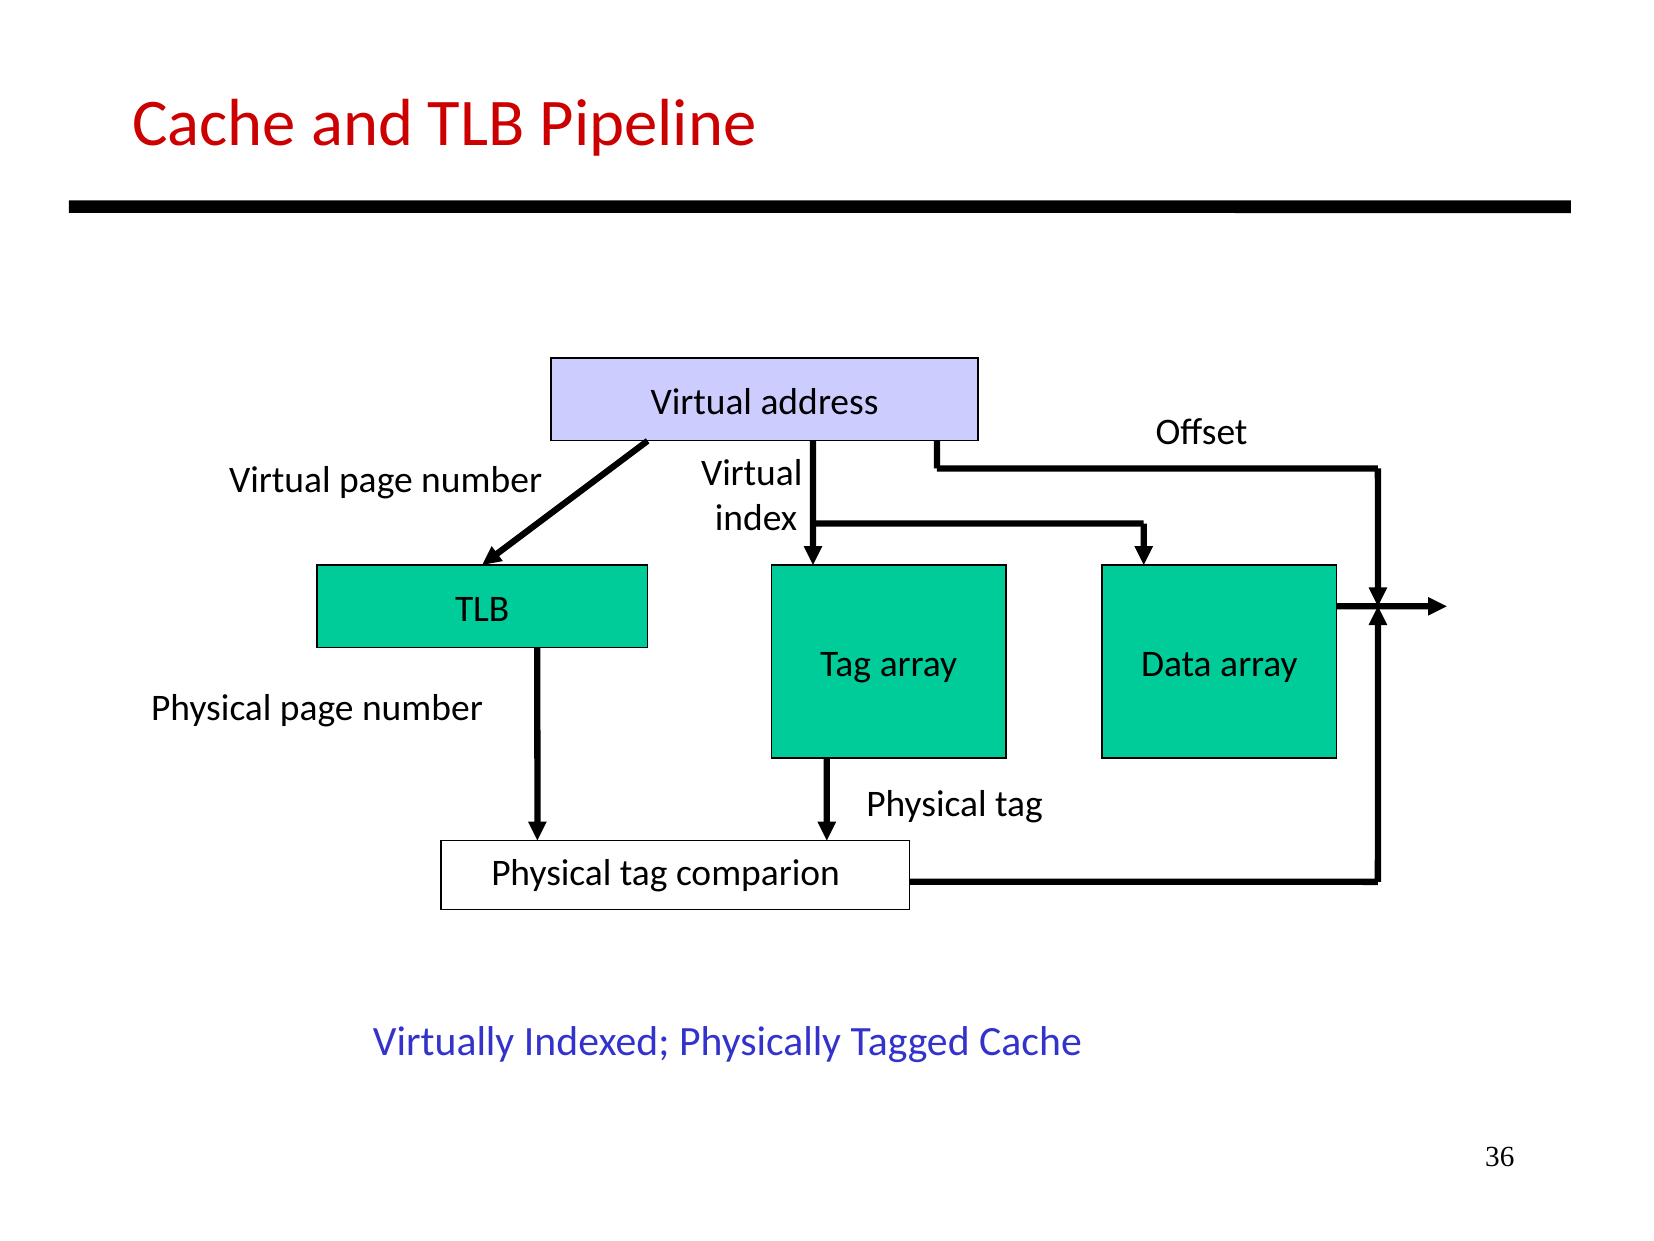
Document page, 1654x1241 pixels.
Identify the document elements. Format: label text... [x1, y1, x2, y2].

text_box Virtual index [686, 440, 826, 546]
text_box Physical tag [851, 771, 1058, 832]
text_box Virtual address [551, 358, 979, 441]
slide_number <number> [1185, 1129, 1530, 1213]
text_box Virtual page number [214, 447, 558, 508]
text_box Physical page number [136, 675, 499, 735]
text_box Virtually Indexed; Physically Tagged Cache [358, 1005, 1098, 1071]
text_box Offset [1140, 399, 1263, 460]
text_box [440, 840, 910, 910]
text_box Cache and TLB Pipeline [117, 71, 772, 167]
text_box Data array [1102, 564, 1337, 758]
text_box Tag array [771, 564, 1006, 758]
text_box TLB [316, 564, 648, 648]
